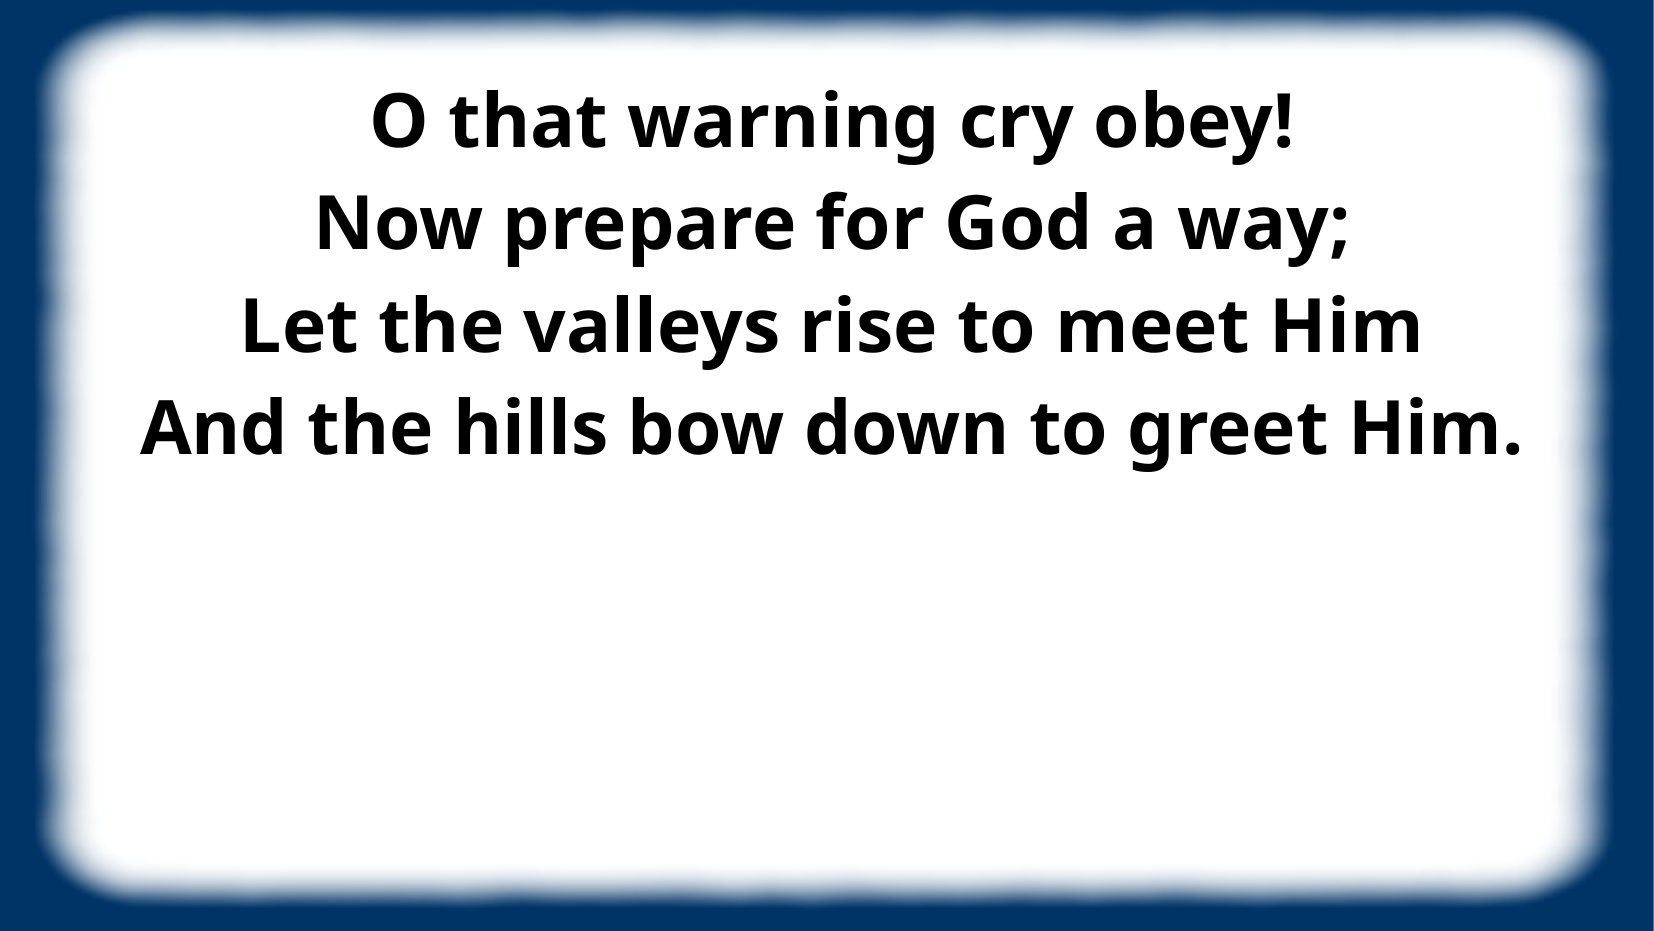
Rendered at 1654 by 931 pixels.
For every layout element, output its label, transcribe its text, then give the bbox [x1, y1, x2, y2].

text_box O that warning cry obey! Now prepare for God a way; Let the valleys rise to meet Him And the hills bow down to greet Him. [75, 60, 1591, 475]
picture [0, 0, 1654, 931]
